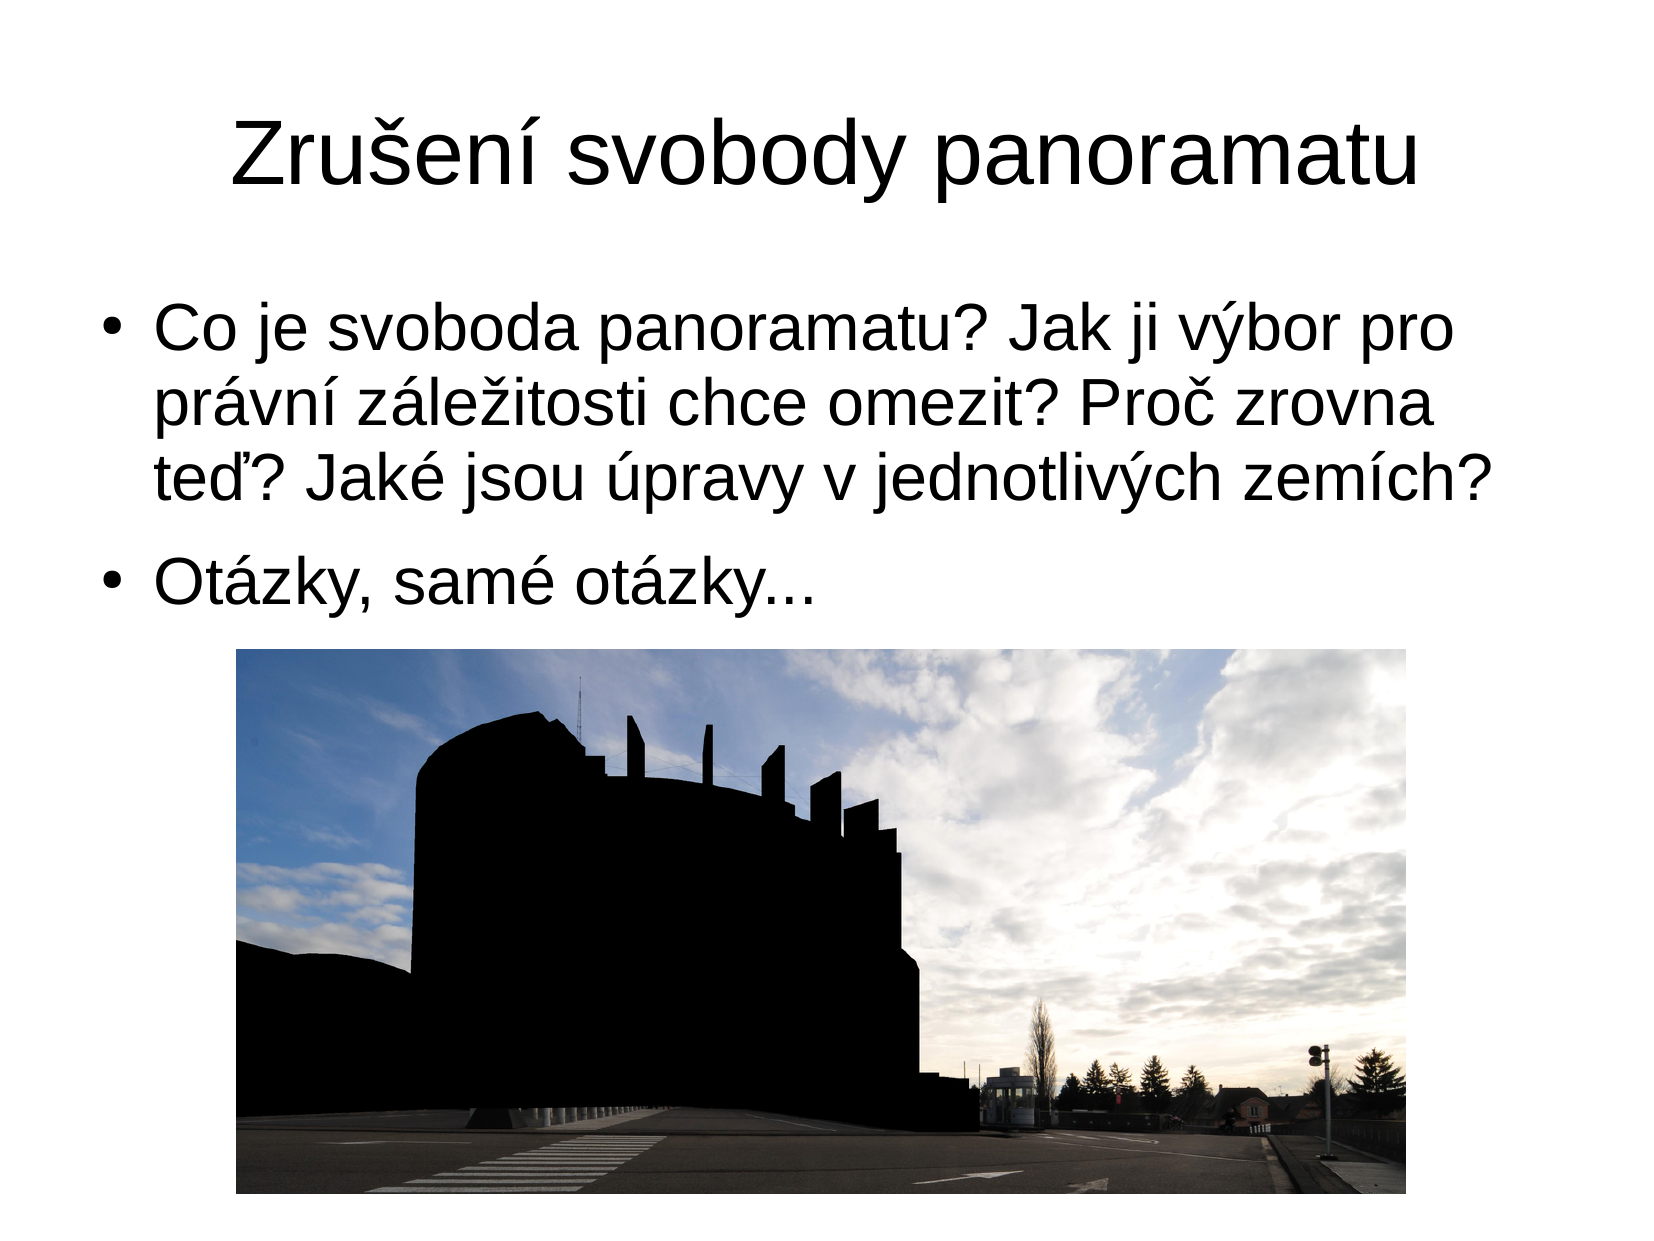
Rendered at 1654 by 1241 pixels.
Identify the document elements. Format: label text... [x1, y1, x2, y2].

picture [236, 649, 1406, 1194]
title Zrušení svobody panoramatu [82, 49, 1571, 257]
list Co je svoboda panoramatu? Jak ji výbor pro právní záležitosti chce omezit? Proč zrovna teď? Jaké jsou úpravy v jednotlivých zemích? Otázky, samé otázky... [82, 290, 1571, 1010]
